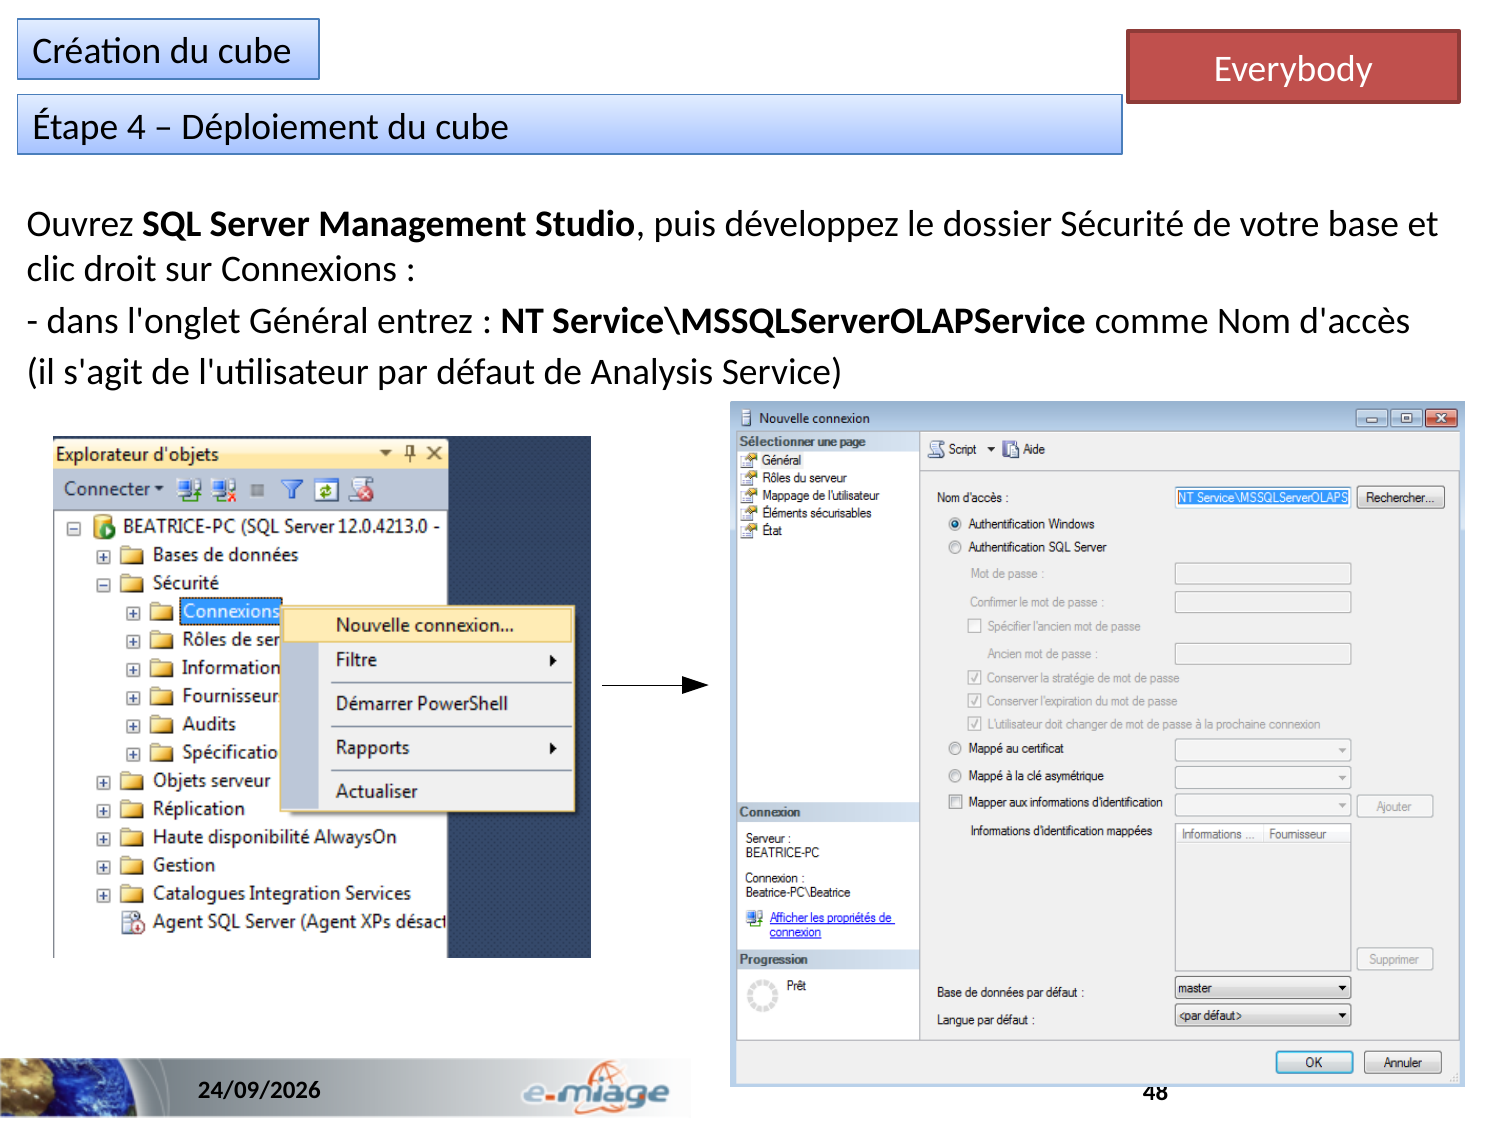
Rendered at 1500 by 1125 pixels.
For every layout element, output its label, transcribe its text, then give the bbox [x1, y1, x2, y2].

text_box Everybody [1128, 30, 1459, 102]
text_box Ouvrez SQL Server Management Studio, puis développez le dossier Sécurité de votre base et clic droit sur Connexions : - dans l'onglet Général entrez : NT Service\MSSQLServerOLAPService comme Nom d'accès (il s'agit de l'utilisateur par défaut de Analysis Service) [11, 191, 1500, 502]
text_box Création du cube [17, 19, 319, 79]
picture [730, 401, 1465, 1087]
picture [0, 1058, 691, 1118]
text_box Étape 4 – Déploiement du cube [17, 94, 1122, 155]
picture [53, 436, 591, 958]
